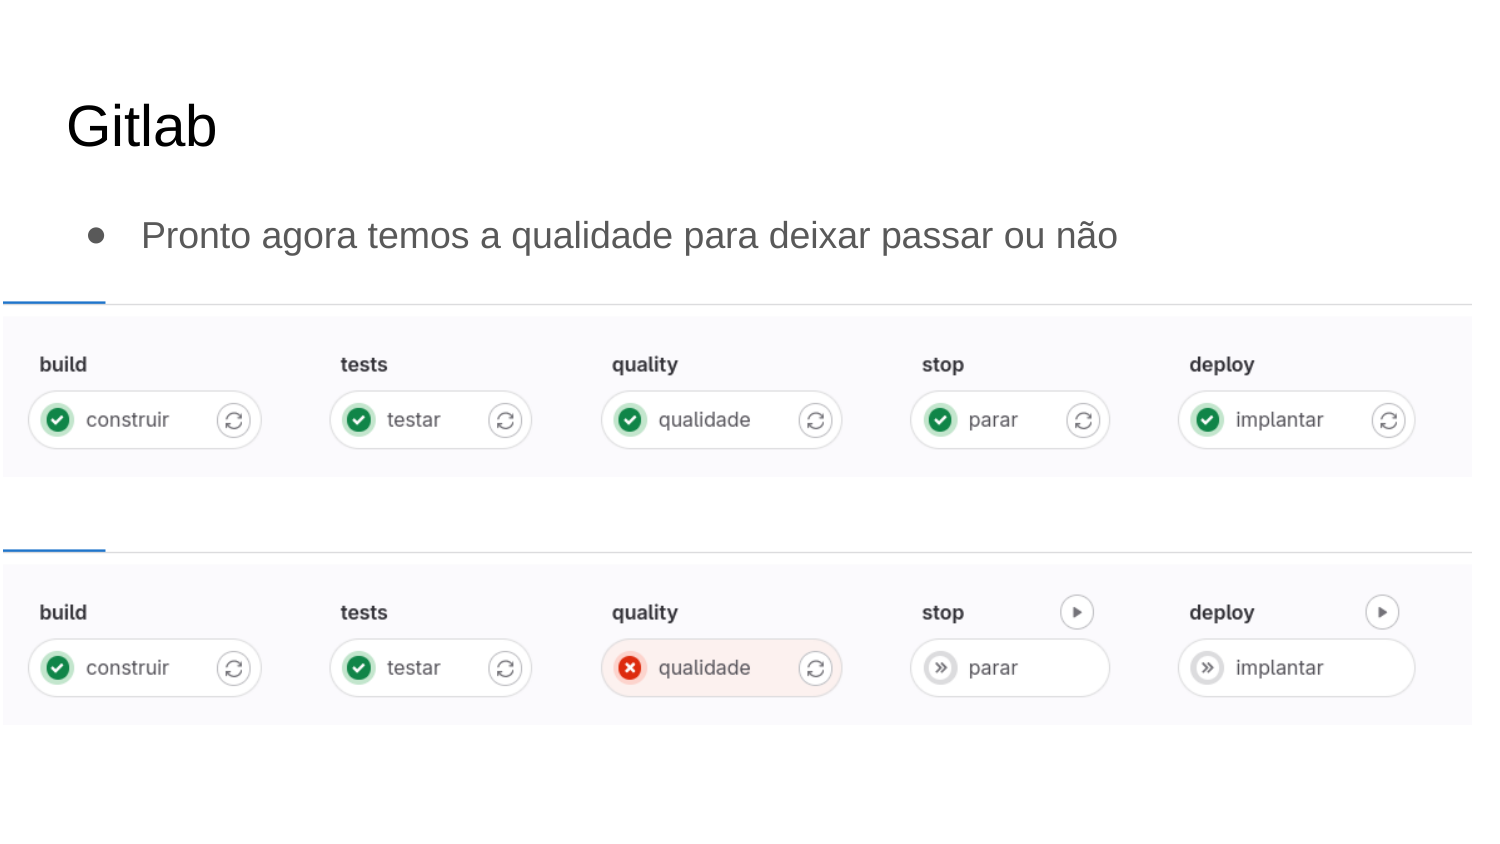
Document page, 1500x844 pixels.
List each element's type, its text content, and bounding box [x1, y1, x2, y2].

list Pronto agora temos a qualidade para deixar passar ou não [51, 189, 1489, 750]
title Gitlab [51, 72, 1449, 167]
picture [3, 547, 1472, 725]
picture [3, 299, 1472, 477]
